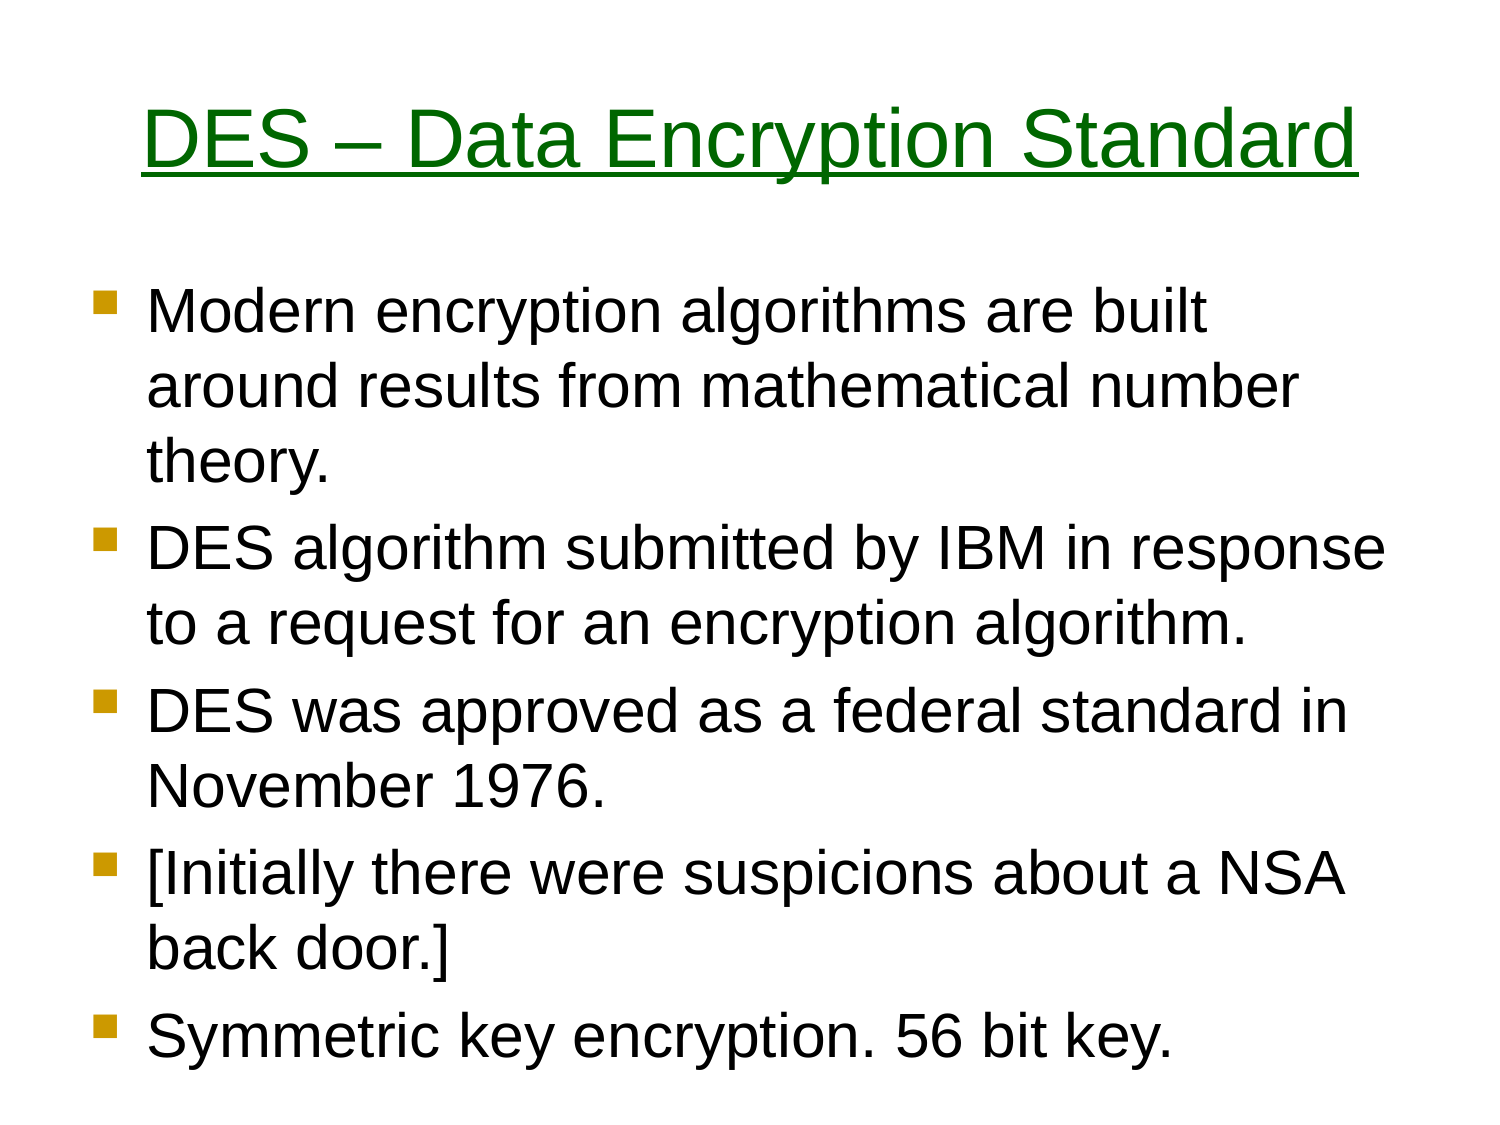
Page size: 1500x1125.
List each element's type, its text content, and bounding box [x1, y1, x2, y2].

list Modern encryption algorithms are built around results from mathematical number theory. DES algorithm submitted by IBM in response to a request for an encryption algorithm. DES was approved as a federal standard in November 1976. [Initially there were suspicions about a NSA back door.] Symmetric key encryption. 56 bit key. [75, 262, 1425, 1006]
title DES – Data Encryption Standard [75, 88, 1425, 190]
